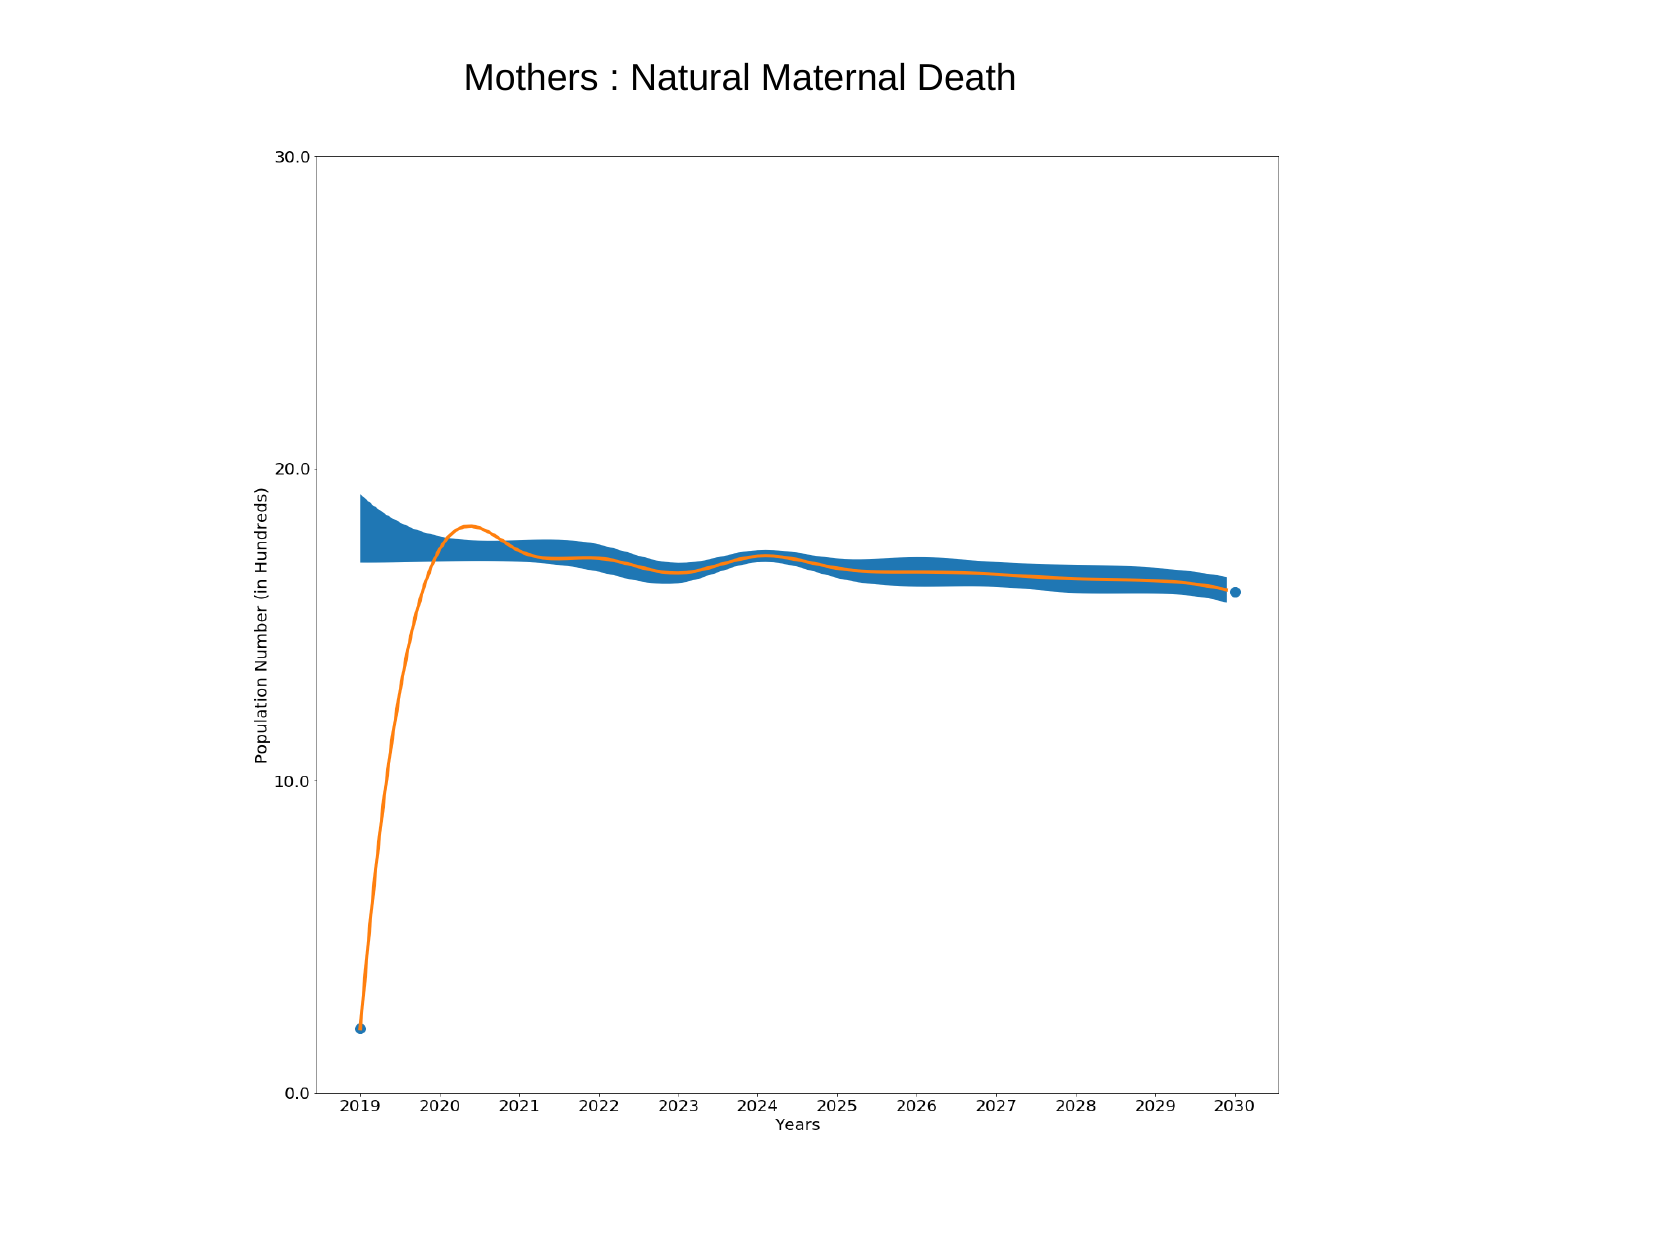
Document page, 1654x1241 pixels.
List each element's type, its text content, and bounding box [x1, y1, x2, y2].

picture [161, 7, 1402, 1241]
text_box Mothers : Natural Maternal Death [448, 49, 1087, 107]
